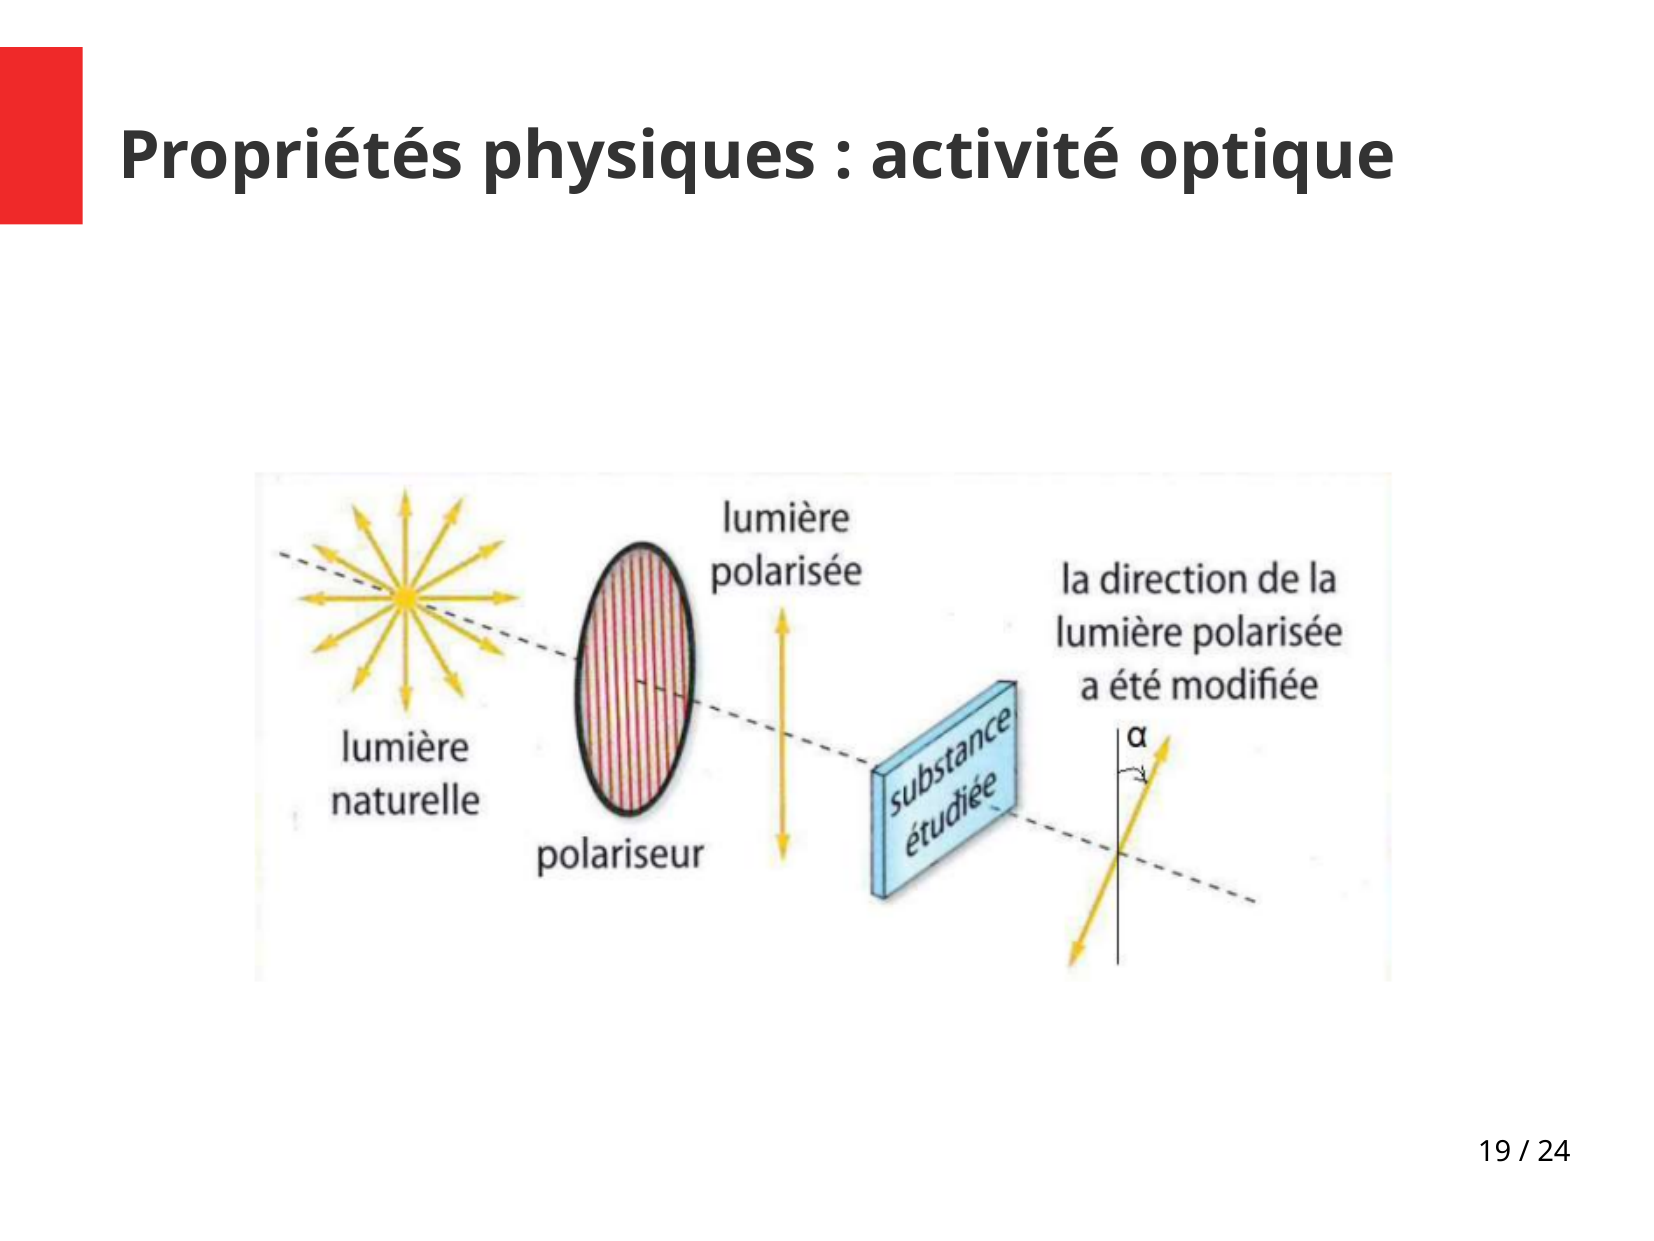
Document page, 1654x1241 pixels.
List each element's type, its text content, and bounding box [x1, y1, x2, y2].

picture [236, 401, 1406, 1017]
title Propriétés physiques : activité optique [118, 49, 1571, 257]
